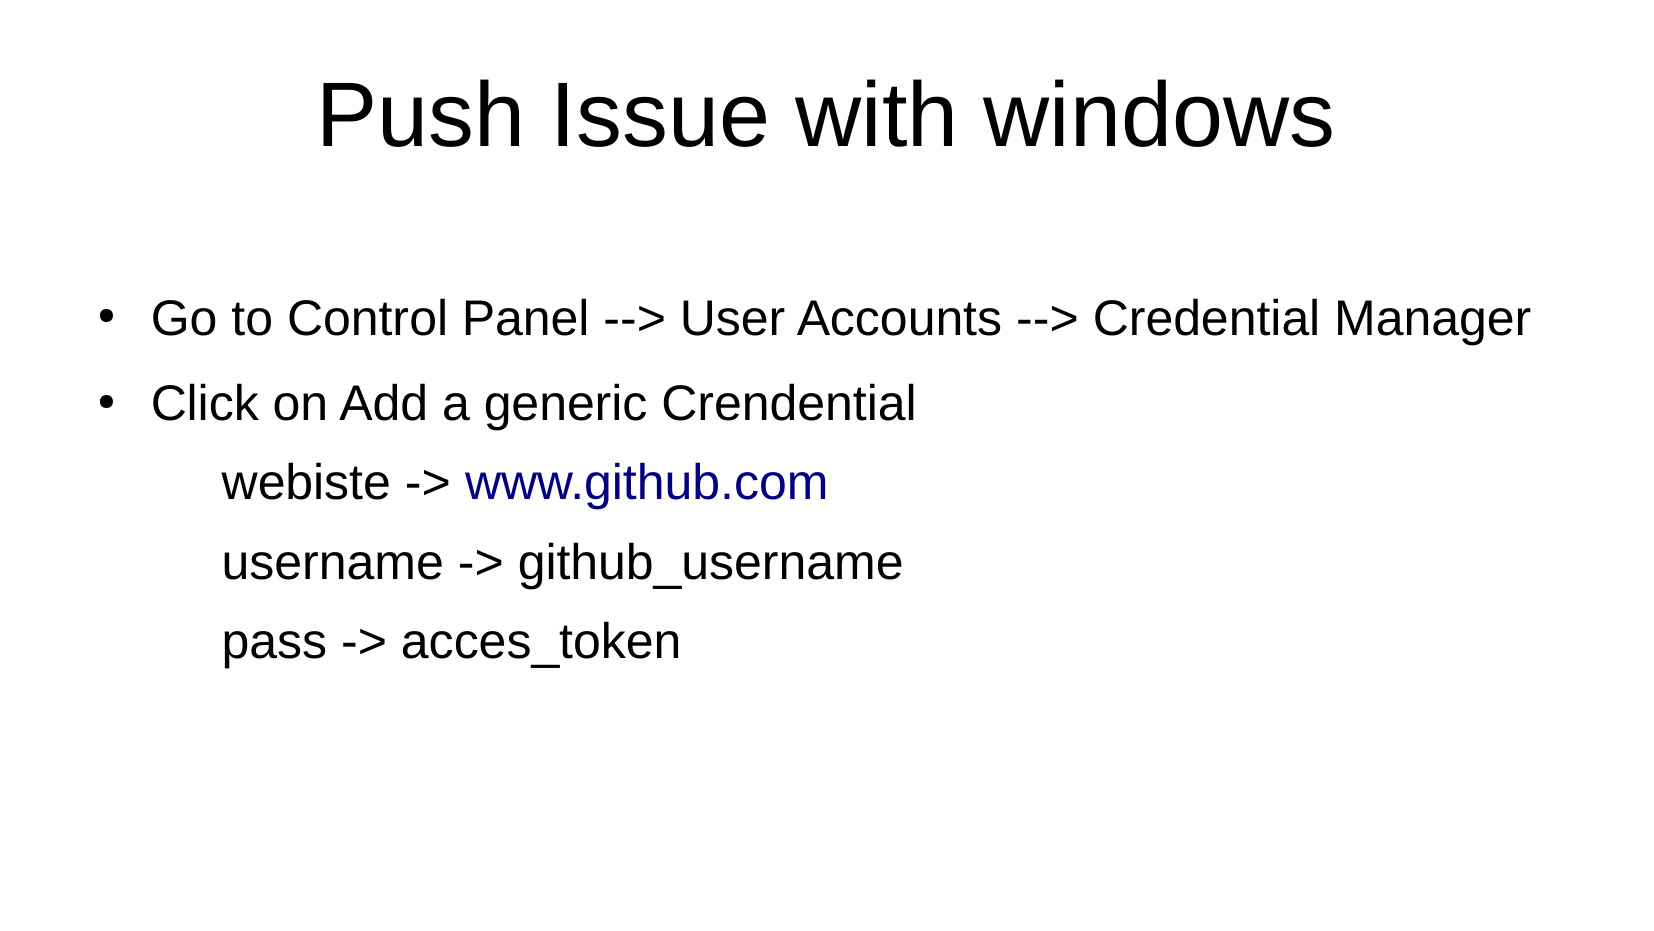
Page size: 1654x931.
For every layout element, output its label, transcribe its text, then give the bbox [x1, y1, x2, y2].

title Push Issue with windows [82, 37, 1571, 193]
list Go to Control Panel --> User Accounts --> Credential Manager Click on Add a generic Crendential webiste -> www.github.com username -> github_username pass -> acces_token [80, 289, 1569, 830]
